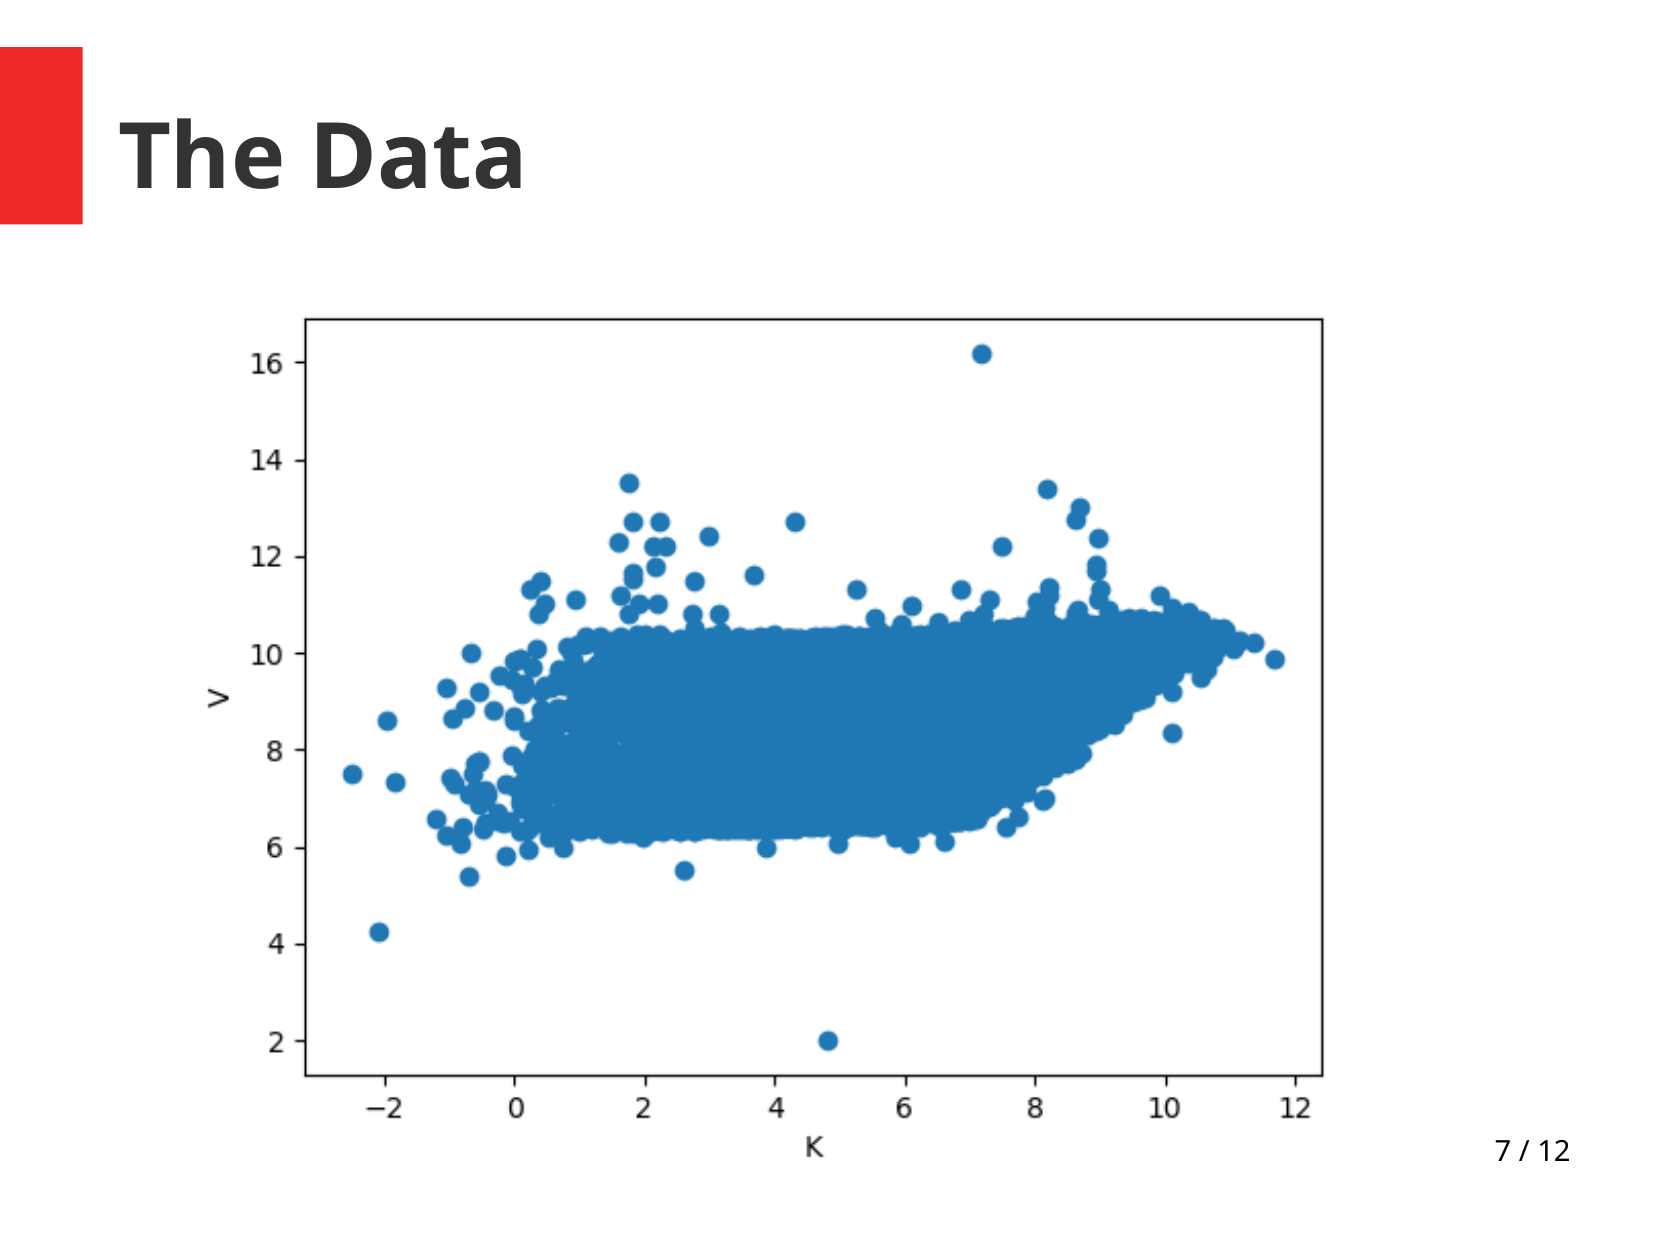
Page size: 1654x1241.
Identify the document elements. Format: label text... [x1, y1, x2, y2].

title The Data [118, 49, 1571, 257]
picture [141, 200, 1453, 1184]
